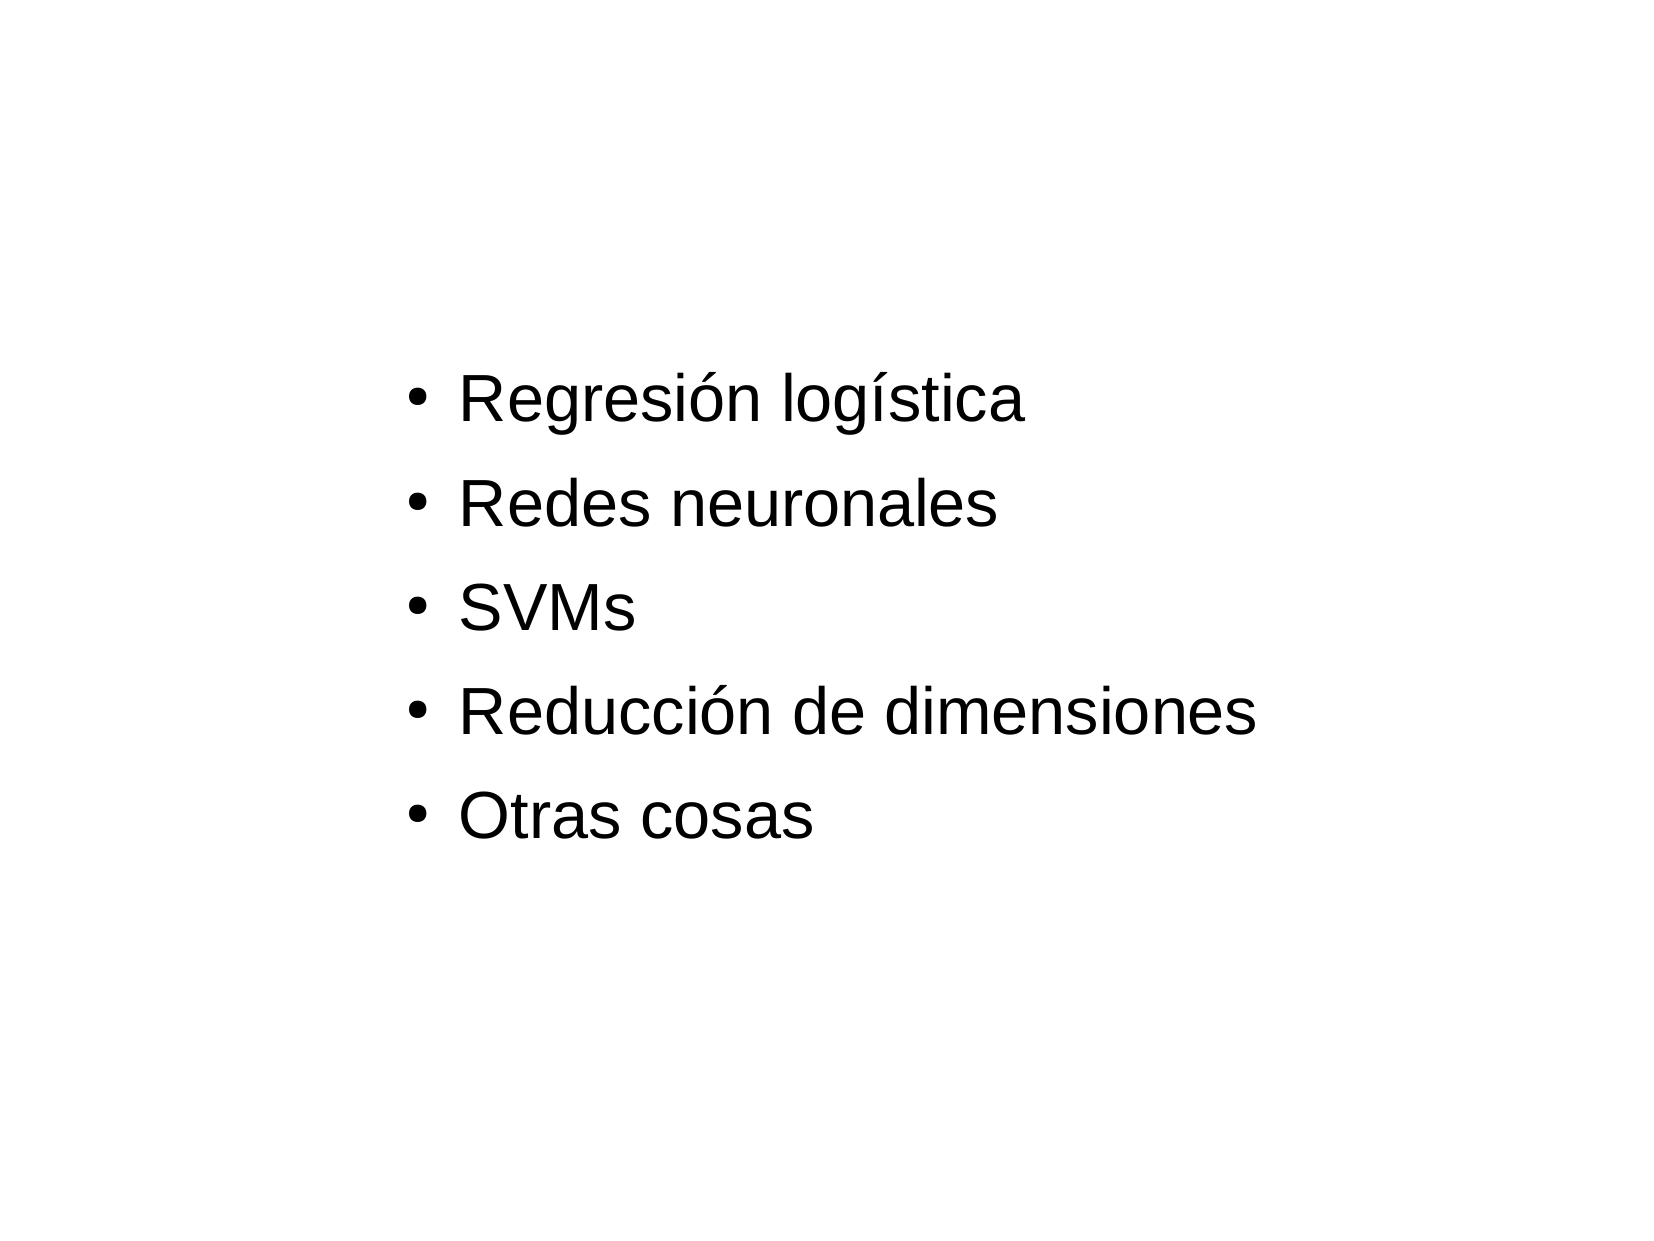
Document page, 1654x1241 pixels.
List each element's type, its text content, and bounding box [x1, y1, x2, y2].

list Regresión logística Redes neuronales SVMs Reducción de dimensiones Otras cosas [388, 361, 1298, 886]
